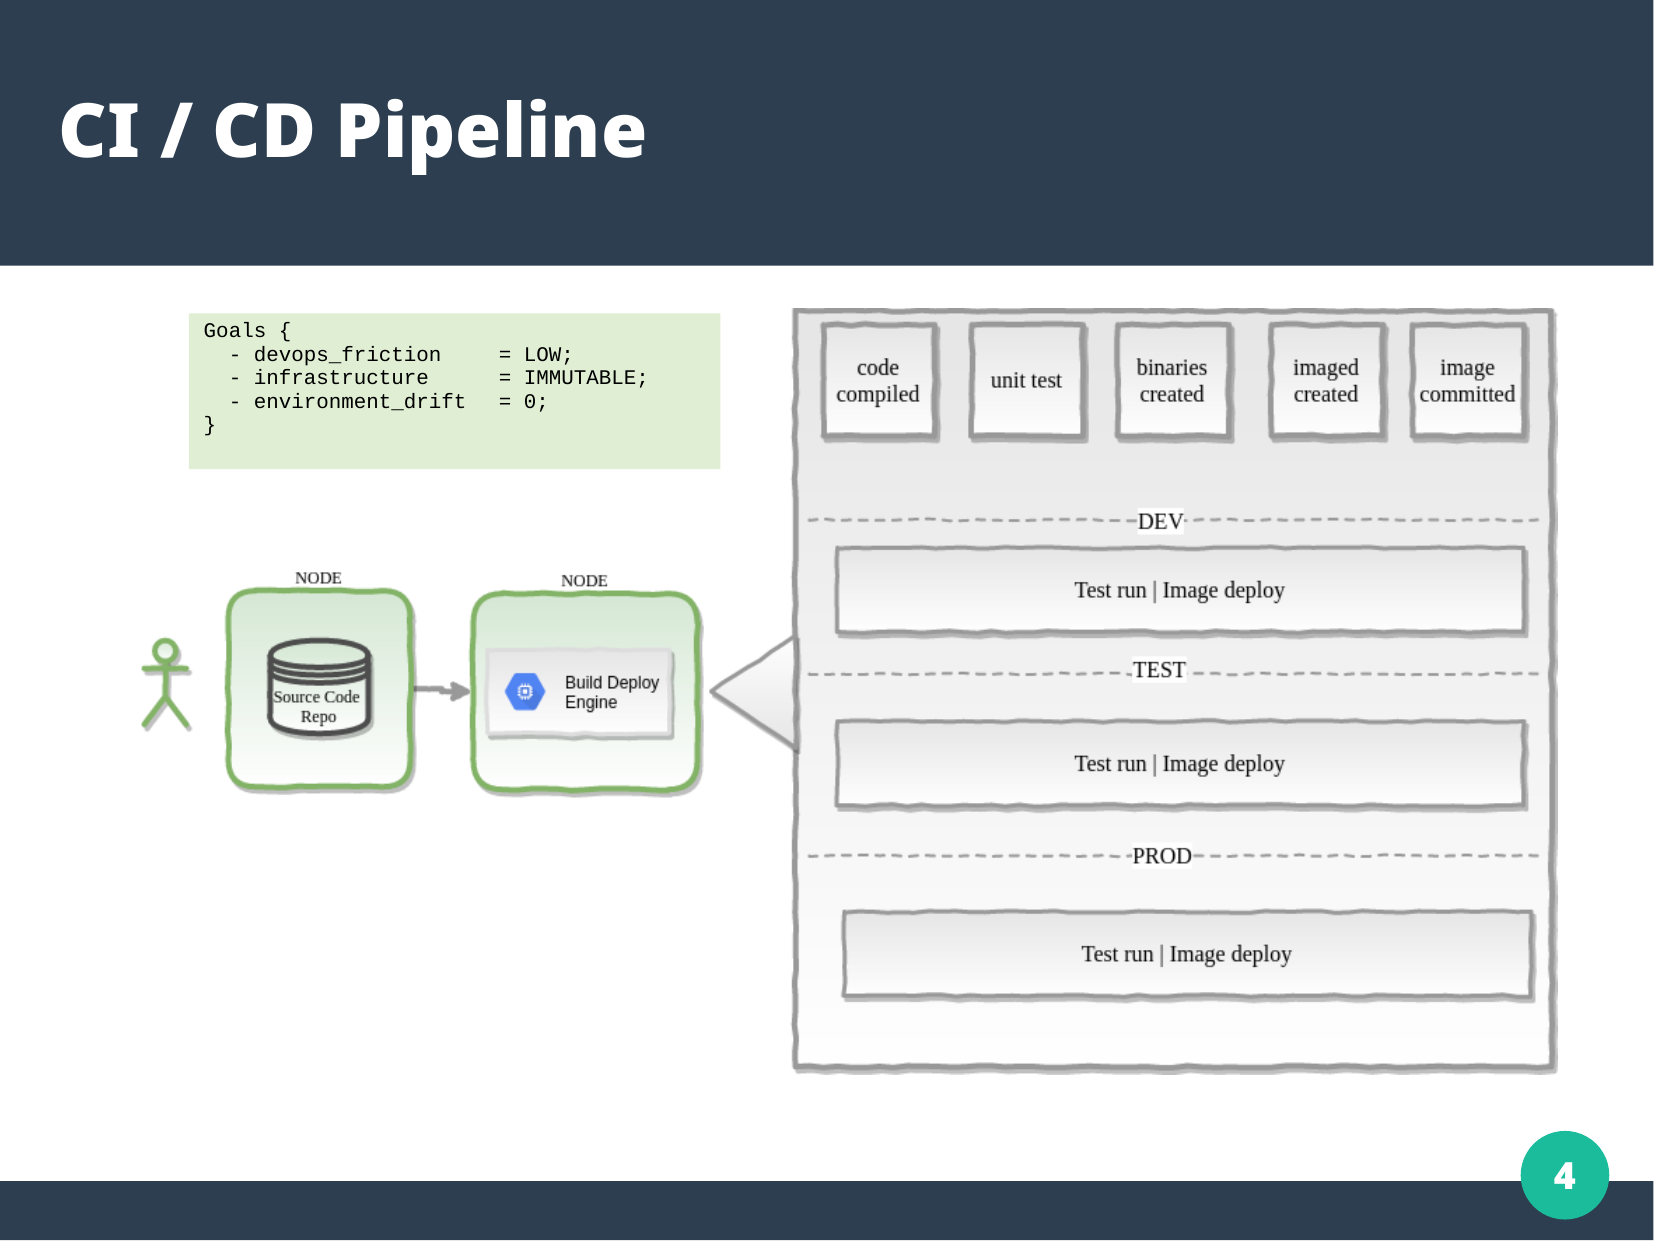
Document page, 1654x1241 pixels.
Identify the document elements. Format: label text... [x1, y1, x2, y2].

text_box Goals { - devops_friction = LOW; - infrastructure = IMMUTABLE; - environment_drift = 0; } [188, 313, 721, 470]
title CI / CD Pipeline [59, 49, 1595, 207]
picture [141, 308, 1558, 1075]
